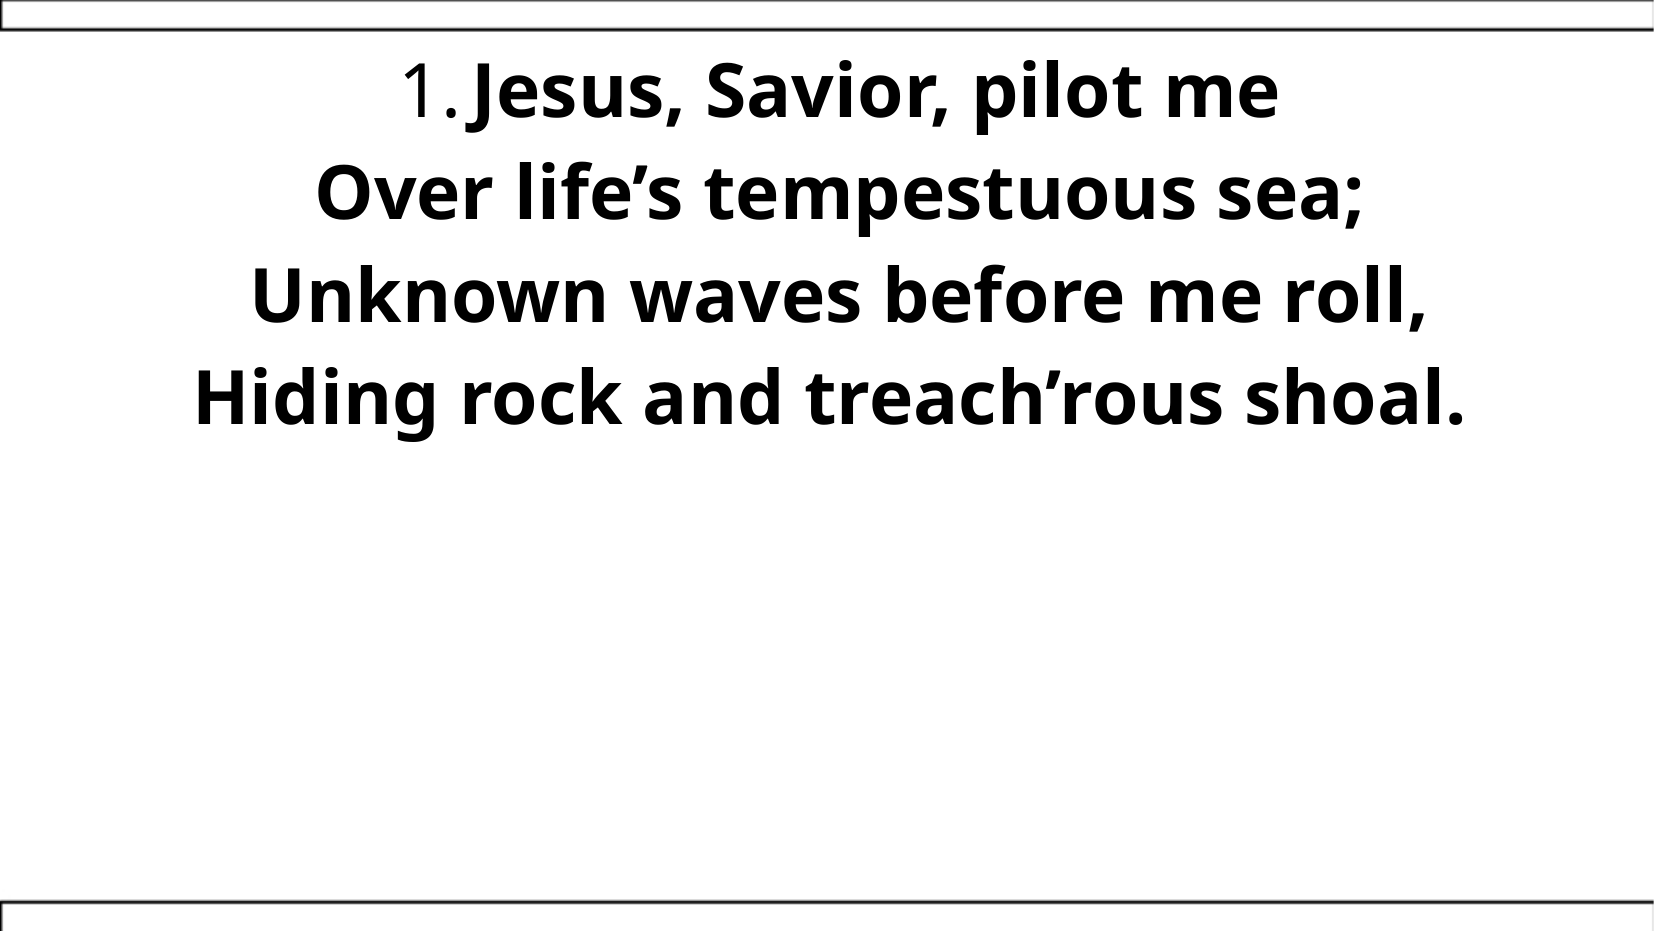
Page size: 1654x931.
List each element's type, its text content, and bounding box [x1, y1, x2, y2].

picture [0, 0, 1654, 931]
text_box 1. Jesus, Savior, pilot me Over life’s tempestuous sea; Unknown waves before me roll, Hiding rock and treach’rous shoal. [120, 30, 1561, 466]
